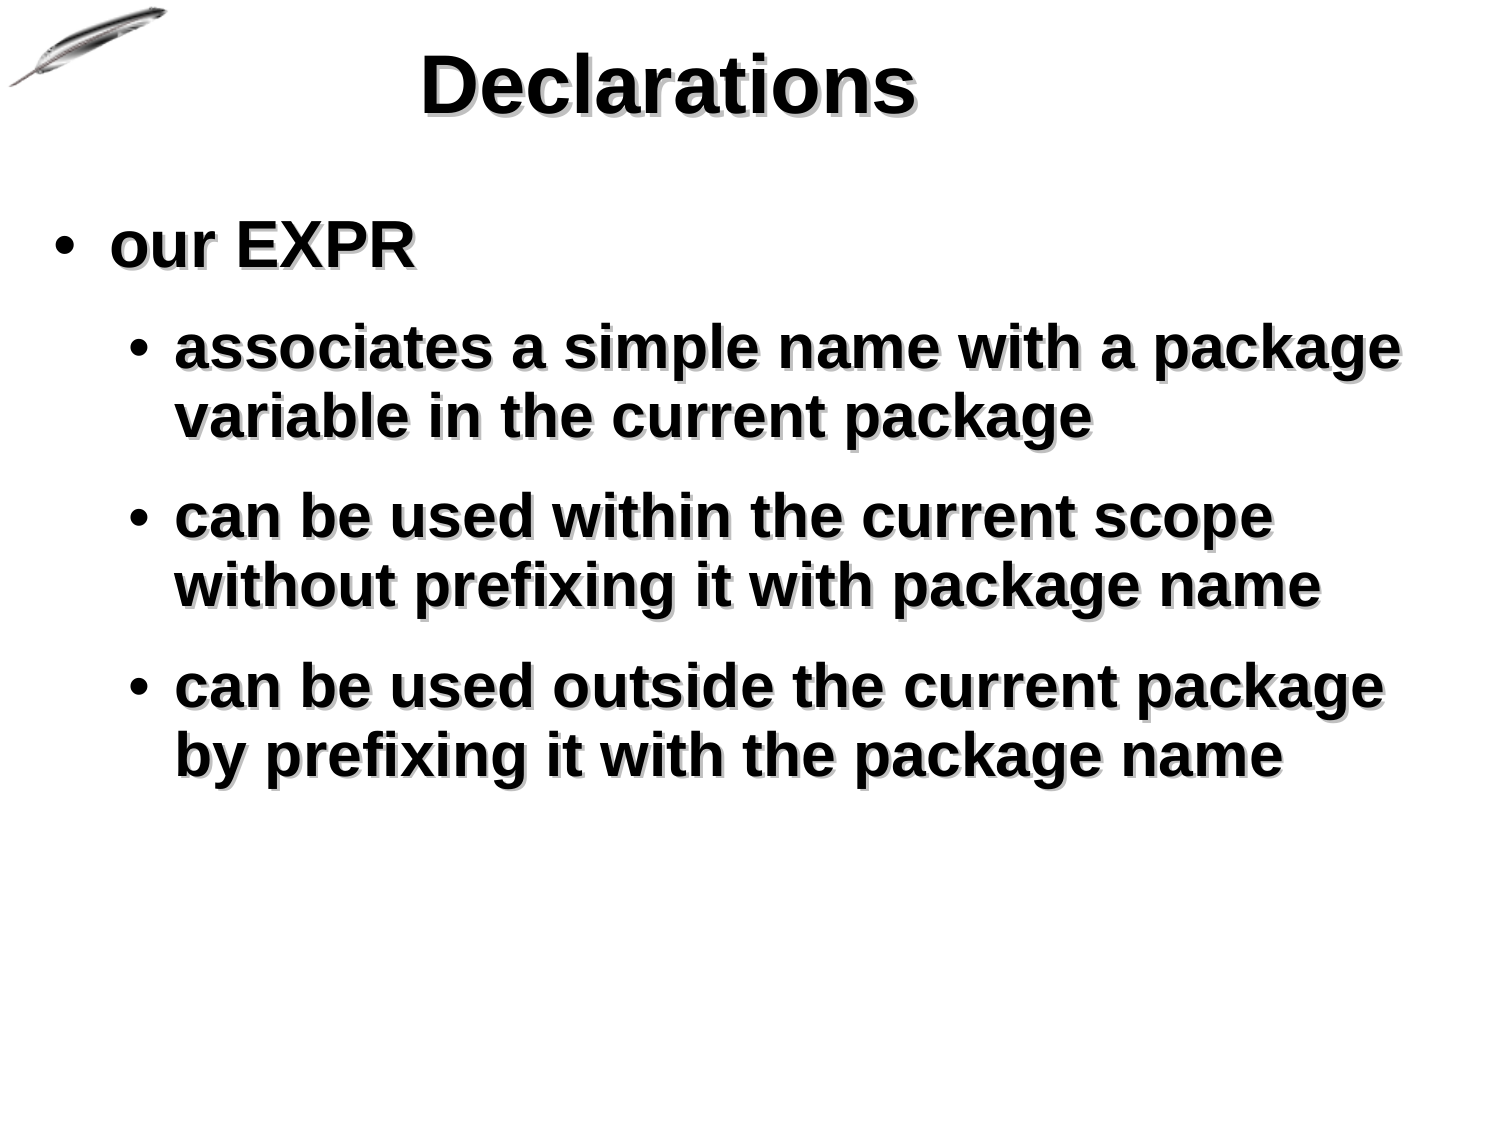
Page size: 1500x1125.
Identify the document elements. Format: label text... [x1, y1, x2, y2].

list our EXPR associates a simple name with a package variable in the current package can be used within the current scope without prefixing it with package name can be used outside the current package by prefixing it with the package name [53, 207, 1447, 1084]
picture [5, 5, 173, 89]
title Declarations [419, 0, 1459, 179]
